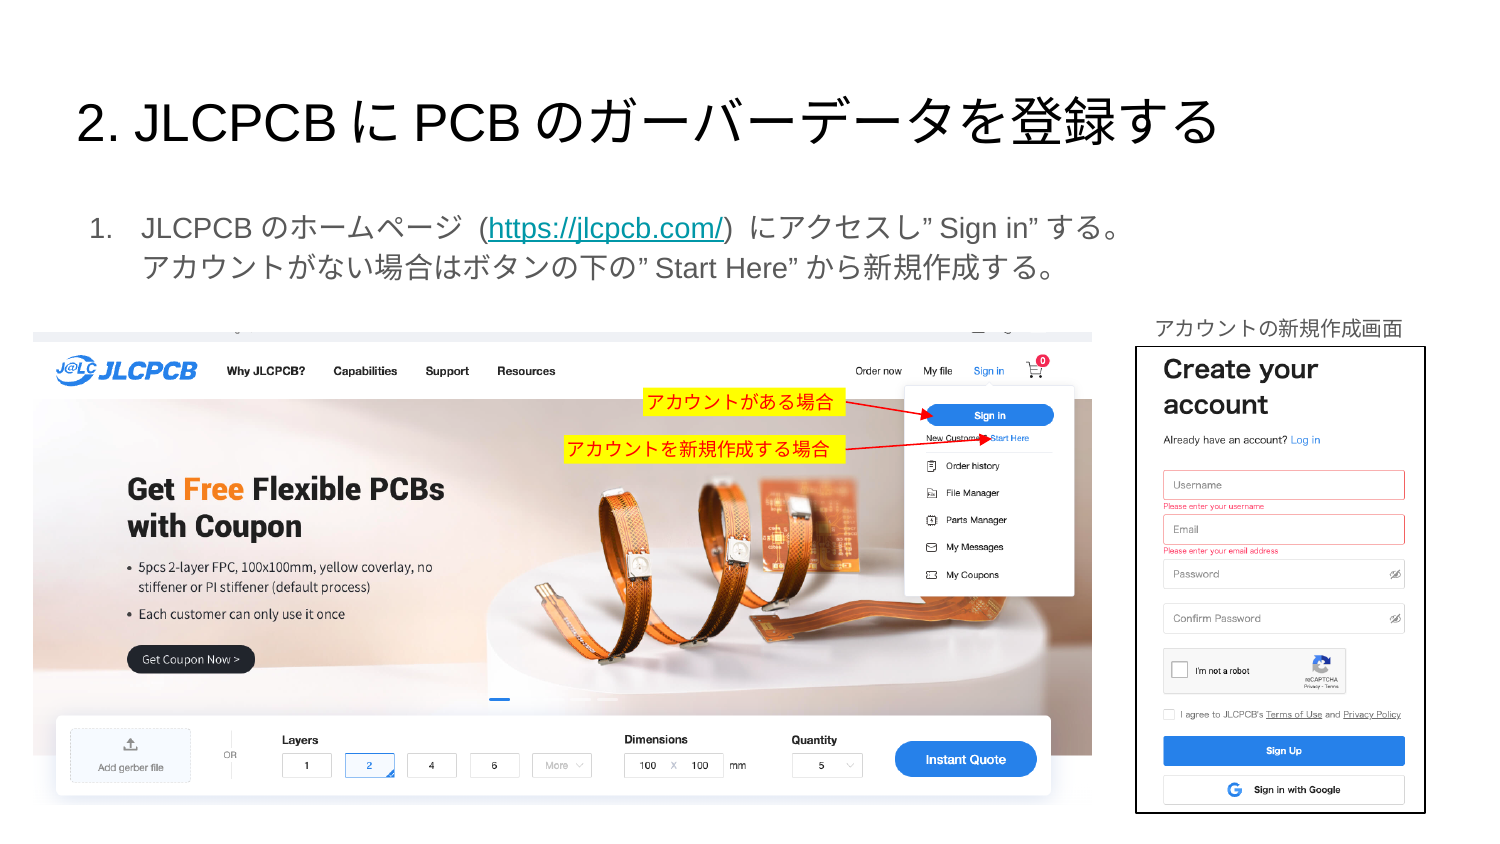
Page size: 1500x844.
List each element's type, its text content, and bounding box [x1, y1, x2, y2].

text_box アカウントを新規作成する場合 [563, 435, 846, 464]
picture [33, 332, 1092, 805]
text_box アカウントがある場合 [643, 387, 846, 417]
picture [1136, 347, 1425, 813]
list JLCPCBのホームページ (https://jlcpcb.com/) にアクセスし”Sign in”する。 アカウントがない場合はボタンの下の”Start Here”から新規作成する。 [51, 189, 1449, 750]
text_box アカウントの新規作成画面 [1139, 300, 1422, 356]
title JLCPCBにPCBのガーバーデータを登録する [51, 72, 1449, 167]
